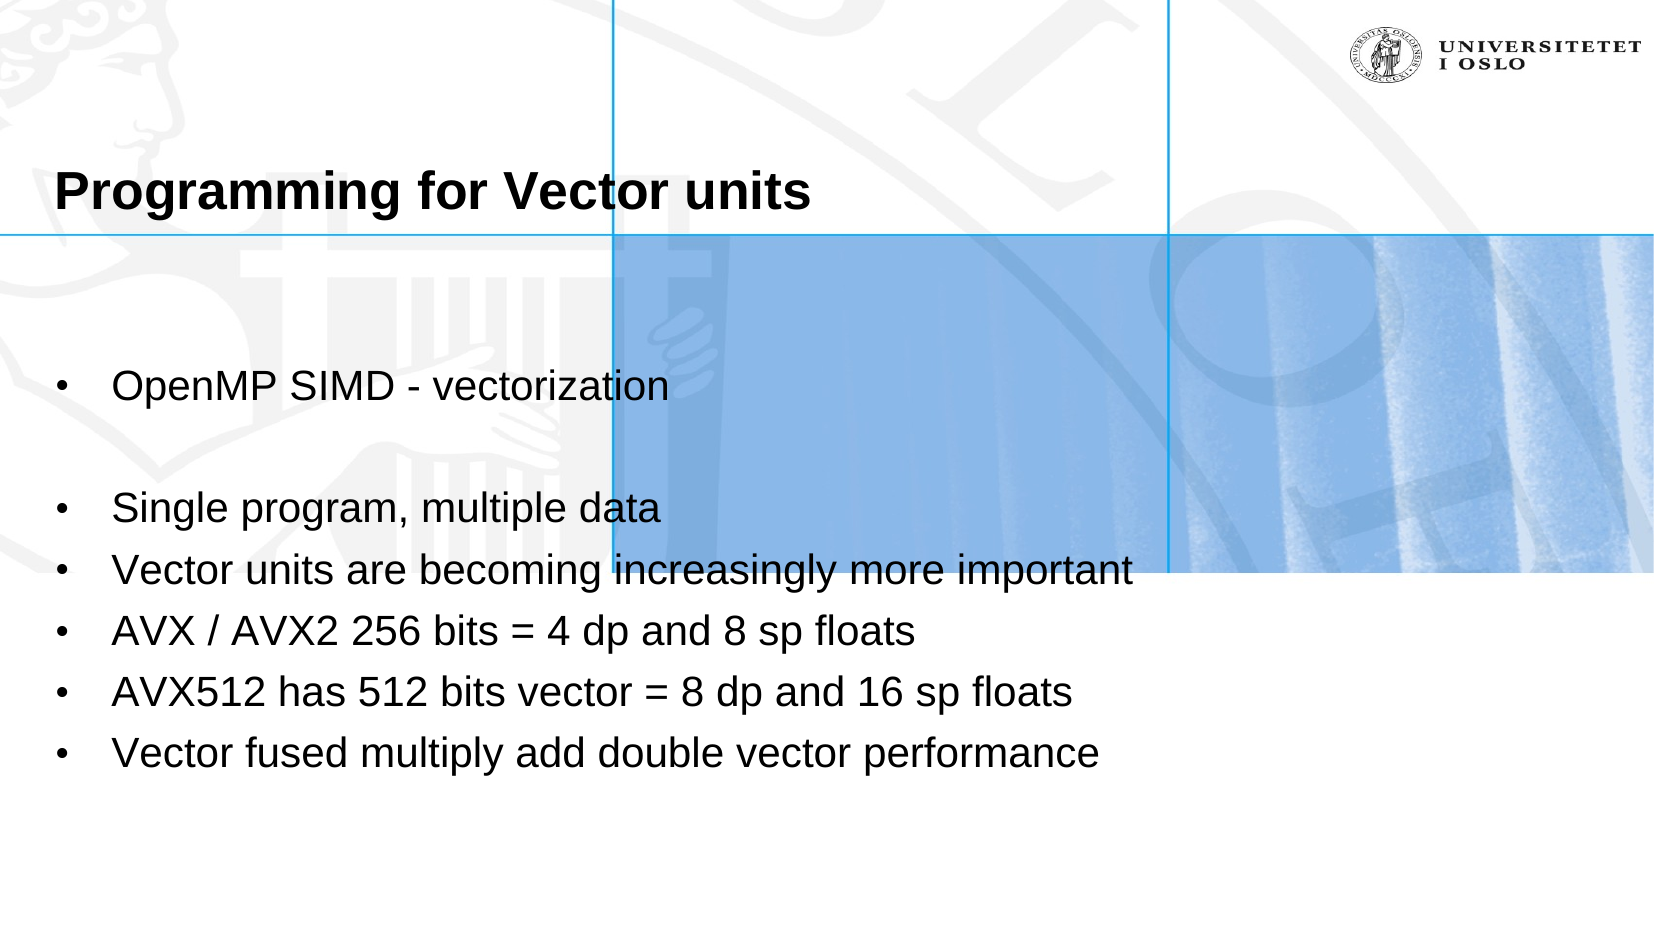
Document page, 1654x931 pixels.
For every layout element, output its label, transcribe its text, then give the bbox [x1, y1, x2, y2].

title Programming for Vector units [54, 107, 1447, 276]
text_box [55, 299, 1625, 851]
picture [0, 0, 1654, 931]
subtitle OpenMP SIMD - vectorization Single program, multiple data Vector units are becoming increasingly more important AVX / AVX2 256 bits = 4 dp and 8 sp floats AVX512 has 512 bits vector = 8 dp and 16 sp floats Vector fused multiply add double vector performance [54, 299, 1447, 840]
